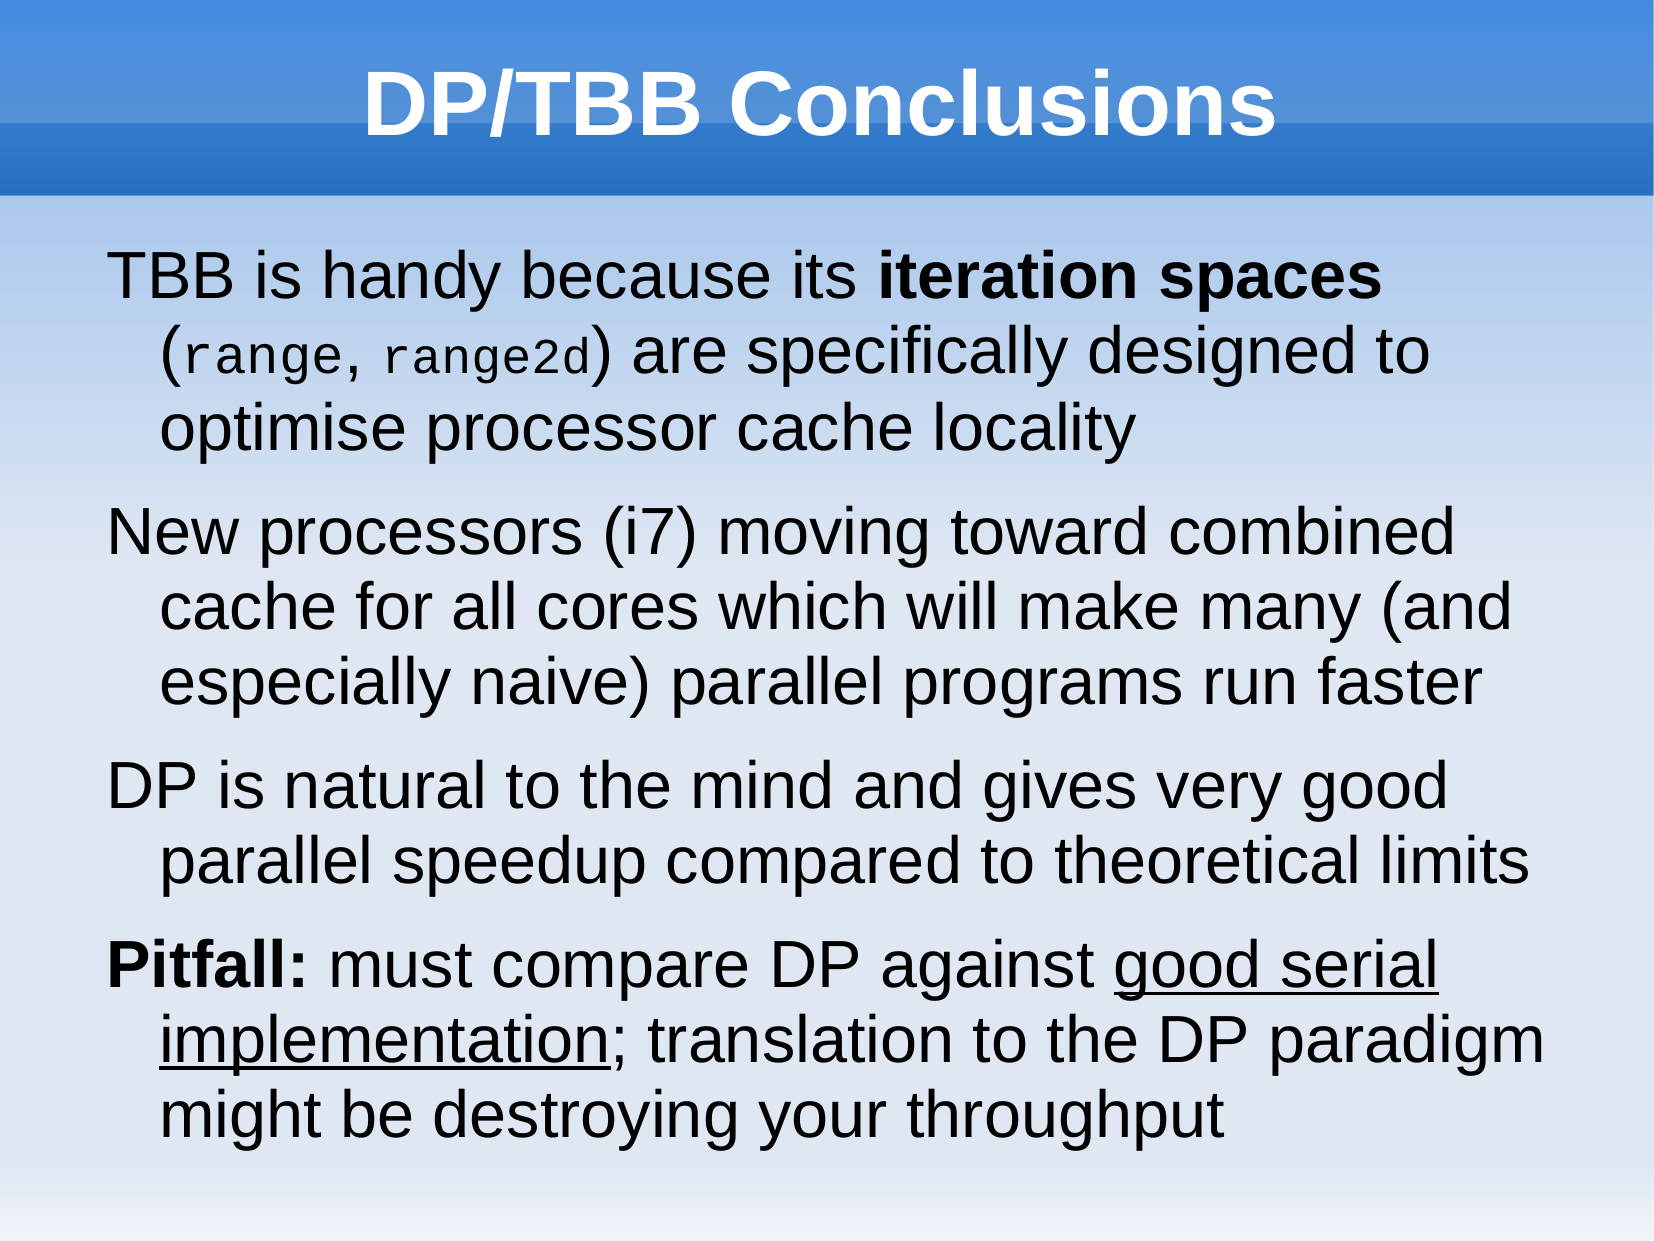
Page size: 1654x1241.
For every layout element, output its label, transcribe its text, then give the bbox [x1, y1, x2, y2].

picture [0, 0, 1654, 1241]
list TBB is handy because its iteration spaces (range, range2d) are specifically designed to optimise processor cache locality New processors (i7) moving toward combined cache for all cores which will make many (and especially naive) parallel programs run faster DP is natural to the mind and gives very good parallel speedup compared to theoretical limits Pitfall: must compare DP against good serial implementation; translation to the DP paradigm might be destroying your throughput [88, 238, 1577, 1152]
title DP/TBB Conclusions [76, 0, 1565, 208]
